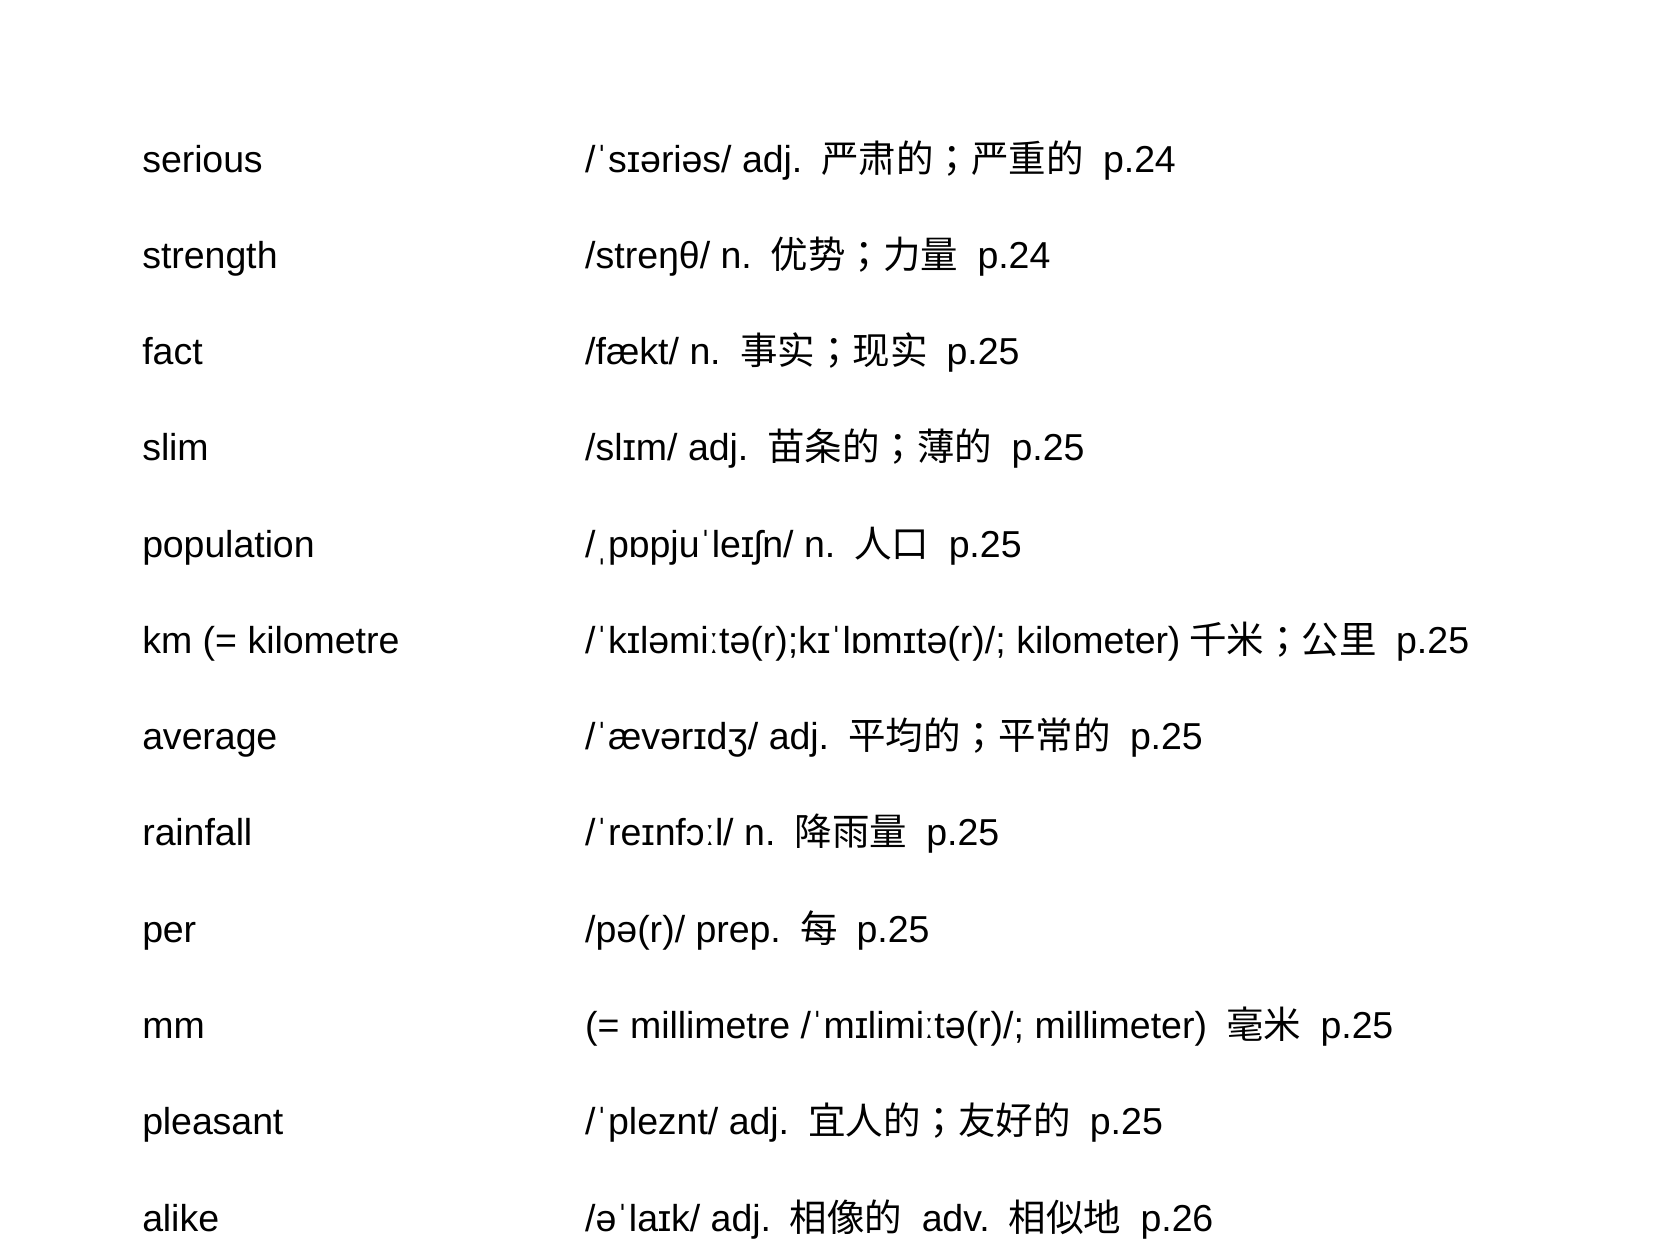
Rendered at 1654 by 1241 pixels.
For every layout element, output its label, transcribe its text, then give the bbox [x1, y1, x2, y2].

text_box serious /ˈsɪəriəs/ adj. 严肃的；严重的 p.24 strength /streŋθ/ n. 优势；力量 p.24 fact /fækt/ n. 事实；现实 p.25 slim /slɪm/ adj. 苗条的；薄的 p.25 population /ˌpɒpjuˈleɪʃn/ n. 人口 p.25 km (= kilometre /ˈkɪləmiːtə(r);kɪˈlɒmɪtə(r)/; kilometer)千米；公里 p.25 average /ˈævərɪdʒ/ adj. 平均的；平常的 p.25 rainfall /ˈreɪnfɔːl/ n. 降雨量 p.25 per /pə(r)/ prep. 每 p.25 mm (= millimetre /ˈmɪlimiːtə(r)/; millimeter) 毫米 p.25 pleasant /ˈpleznt/ adj. 宜人的；友好的 p.25 alike /əˈlaɪk/ adj. 相像的 adv. 相似地 p.26 [127, 121, 1536, 1146]
